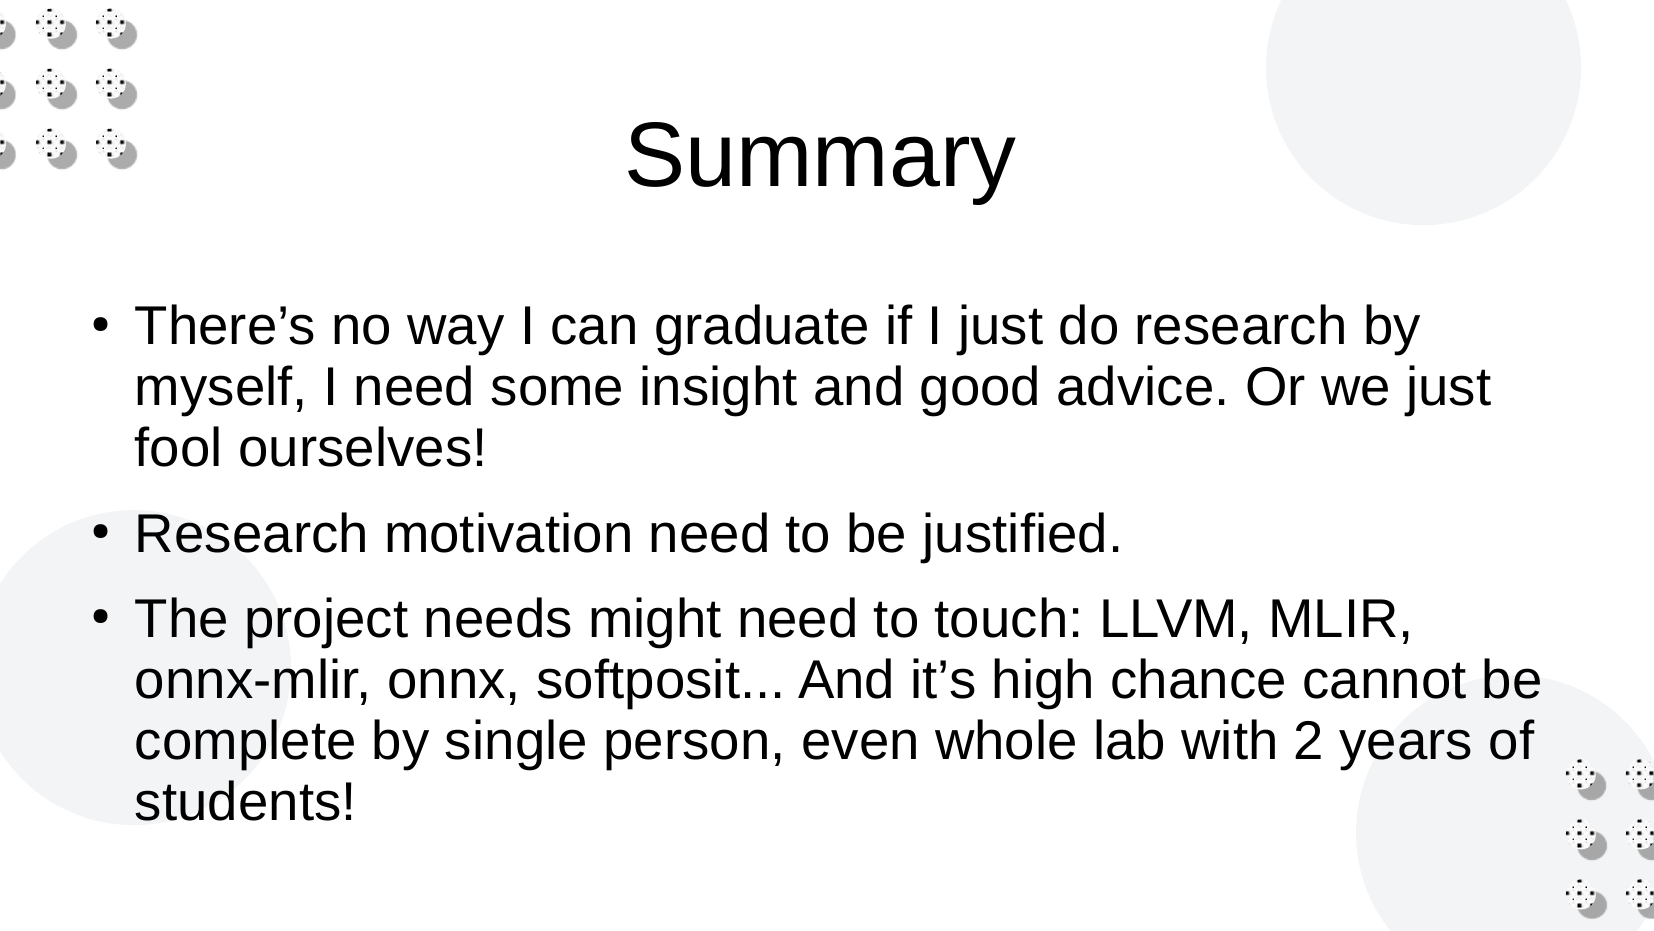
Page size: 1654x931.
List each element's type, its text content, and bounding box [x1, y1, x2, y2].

picture [0, 11, 6, 36]
picture [35, 128, 67, 159]
picture [1625, 879, 1654, 910]
picture [1565, 879, 1596, 910]
picture [0, 71, 6, 96]
picture [35, 68, 66, 99]
picture [1565, 819, 1596, 850]
title Summary [76, 76, 1565, 233]
picture [1565, 759, 1596, 790]
picture [95, 8, 126, 39]
list There’s no way I can graduate if I just do research by myself, I need some insight and good advice. Or we just fool ourselves! Research motivation need to be justified. The project needs might need to touch: LLVM, MLIR, onnx-mlir, onnx, softposit... And it’s high chance cannot be complete by single person, even whole lab with 2 years of students! [76, 295, 1565, 835]
picture [1625, 819, 1654, 850]
picture [0, 131, 7, 156]
picture [1625, 759, 1654, 790]
picture [97, 68, 124, 76]
picture [35, 8, 66, 39]
